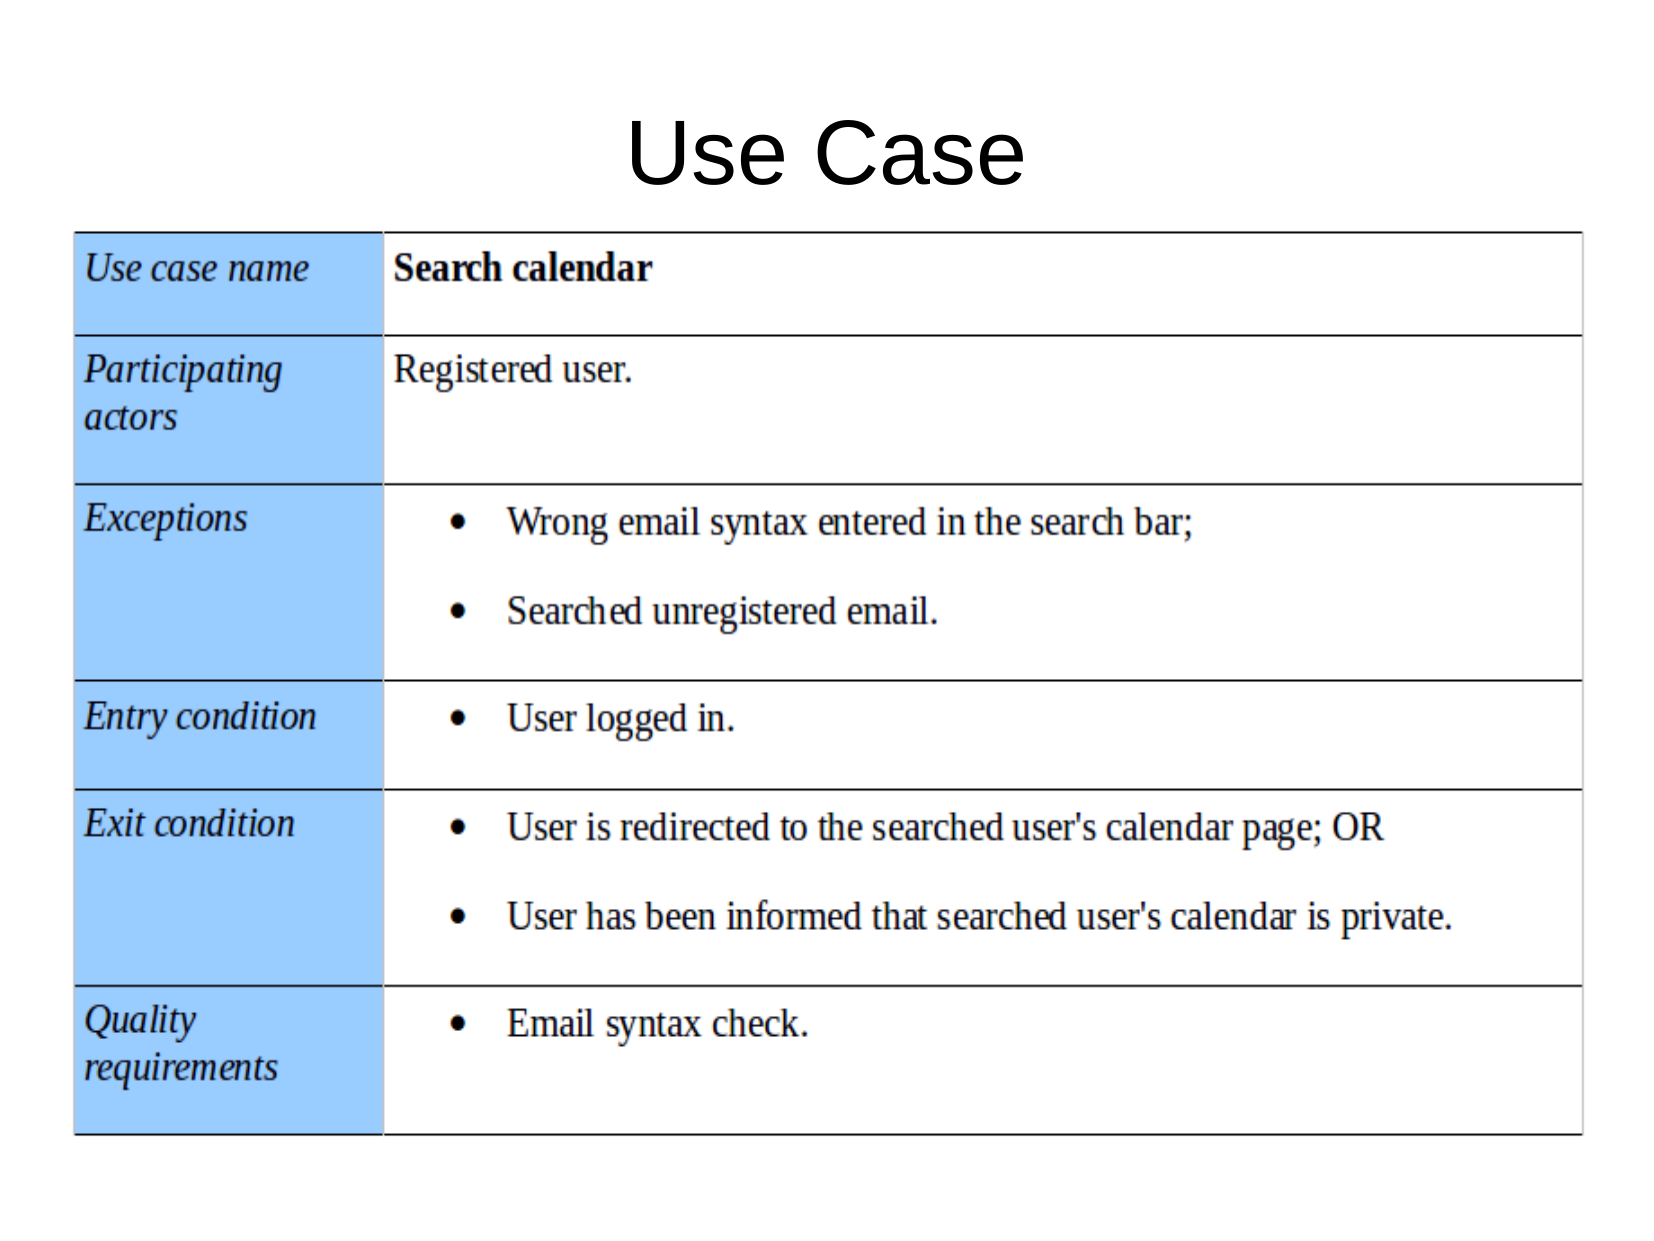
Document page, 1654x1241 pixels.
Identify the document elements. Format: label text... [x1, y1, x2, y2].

title Use Case [82, 49, 1571, 224]
picture [70, 224, 1595, 1146]
